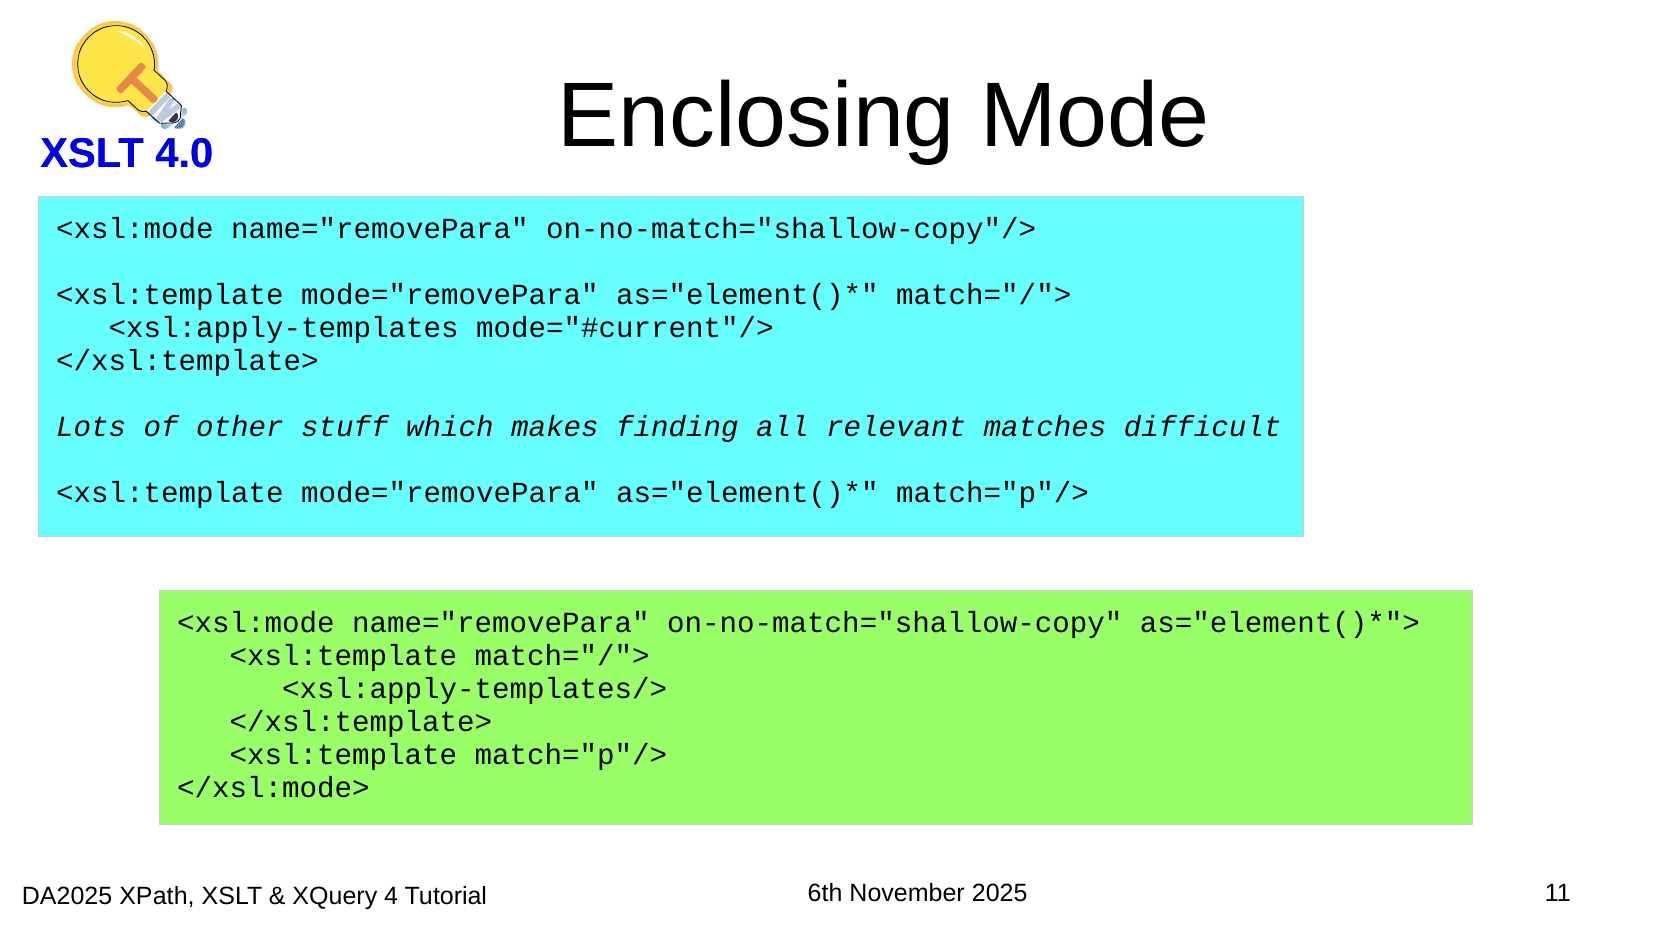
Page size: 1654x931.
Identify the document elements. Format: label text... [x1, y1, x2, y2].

text_box XSLT 4.0 [25, 122, 233, 185]
picture [71, 19, 187, 122]
title Enclosing Mode [222, 37, 1571, 193]
text_box <xsl:mode name="removePara" on-no-match="shallow-copy" as="element()*"> <xsl:template match="/"> <xsl:apply-templates/> </xsl:template> <xsl:template match="p"/> </xsl:mode> [159, 590, 1473, 825]
text_box <xsl:mode name="removePara" on-no-match="shallow-copy"/> <xsl:template mode="removePara" as="element()*" match="/"> <xsl:apply-templates mode="#current"/> </xsl:template> Lots of other stuff which makes finding all relevant matches difficult <xsl:template mode="removePara" as="element()*" match="p"/> [38, 196, 1304, 537]
